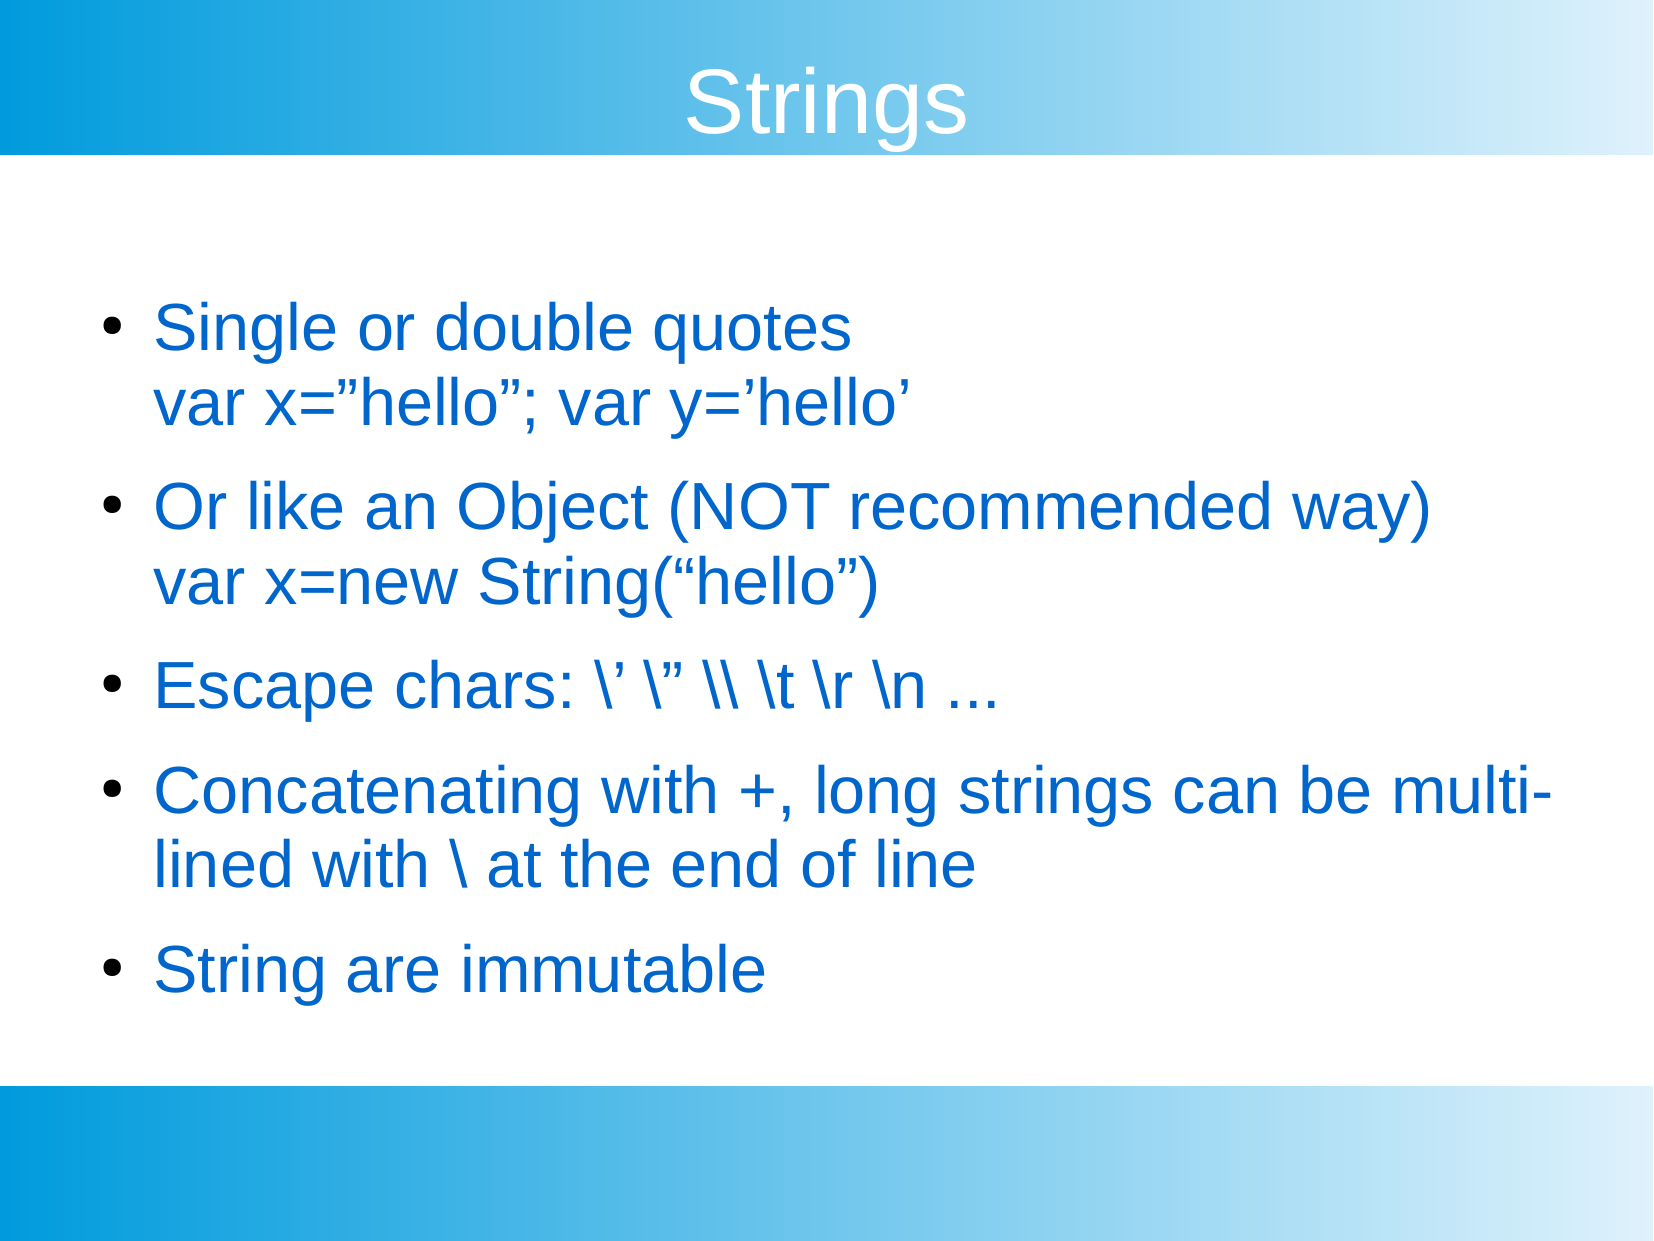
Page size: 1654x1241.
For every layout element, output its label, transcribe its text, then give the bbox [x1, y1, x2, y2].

list Single or double quotes var x=”hello”; var y=’hello’ Or like an Object (NOT recommended way) var x=new String(“hello”) Escape chars: \’ \” \\ \t \r \n ... Concatenating with +, long strings can be multi-lined with \ at the end of line String are immutable [82, 290, 1571, 1010]
title Strings [82, 49, 1571, 155]
